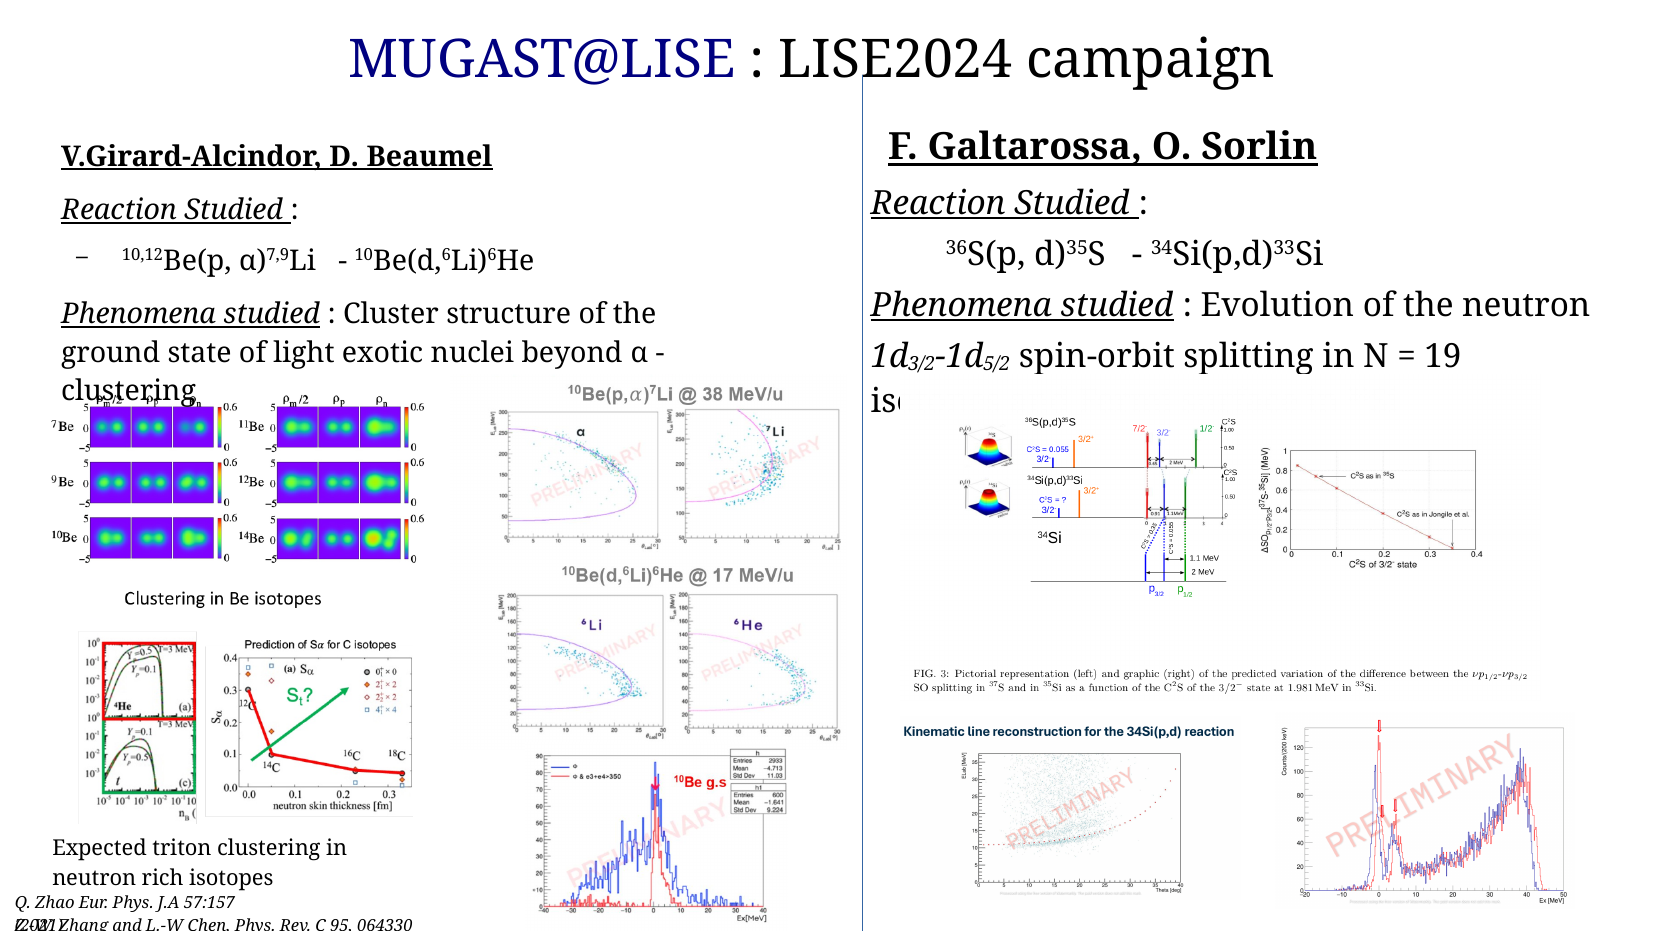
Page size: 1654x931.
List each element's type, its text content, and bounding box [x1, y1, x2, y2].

picture [450, 374, 847, 931]
title MUGAST@LISE : LISE2024 campaign [75, 0, 1564, 113]
text_box Q. Zhao Eur. Phys. J.A 57:157 (2021) [0, 883, 301, 915]
text_box Reaction Studied : 36S(p, d)35S - 34Si(p,d)33Si Phenomena studied : Evolution of the neutron 1d3/2-1d5/2 spin-orbit splitting in N = 19 isotones and Fermi surface in 34Si [855, 171, 1613, 371]
picture [900, 374, 1541, 701]
picture [37, 413, 429, 825]
picture [1275, 712, 1575, 909]
picture [900, 716, 1241, 901]
text_box Z.-W. Zhang and L.-W Chen, Phys. Rev. C 95, 064330 (2017). [0, 905, 462, 931]
text_box F. Galtarossa, O. Sorlin [873, 112, 1576, 170]
list V.Girard-Alcindor, D. Beaumel Reaction Studied : 10,12Be(p, α)7,9Li - 10Be(d,6Li)6He Phenomena studied : Cluster structure of the ground state of light exotic nuclei beyond α - clustering [0, 135, 727, 413]
text_box Expected triton clustering in neutron rich isotopes [37, 825, 413, 884]
